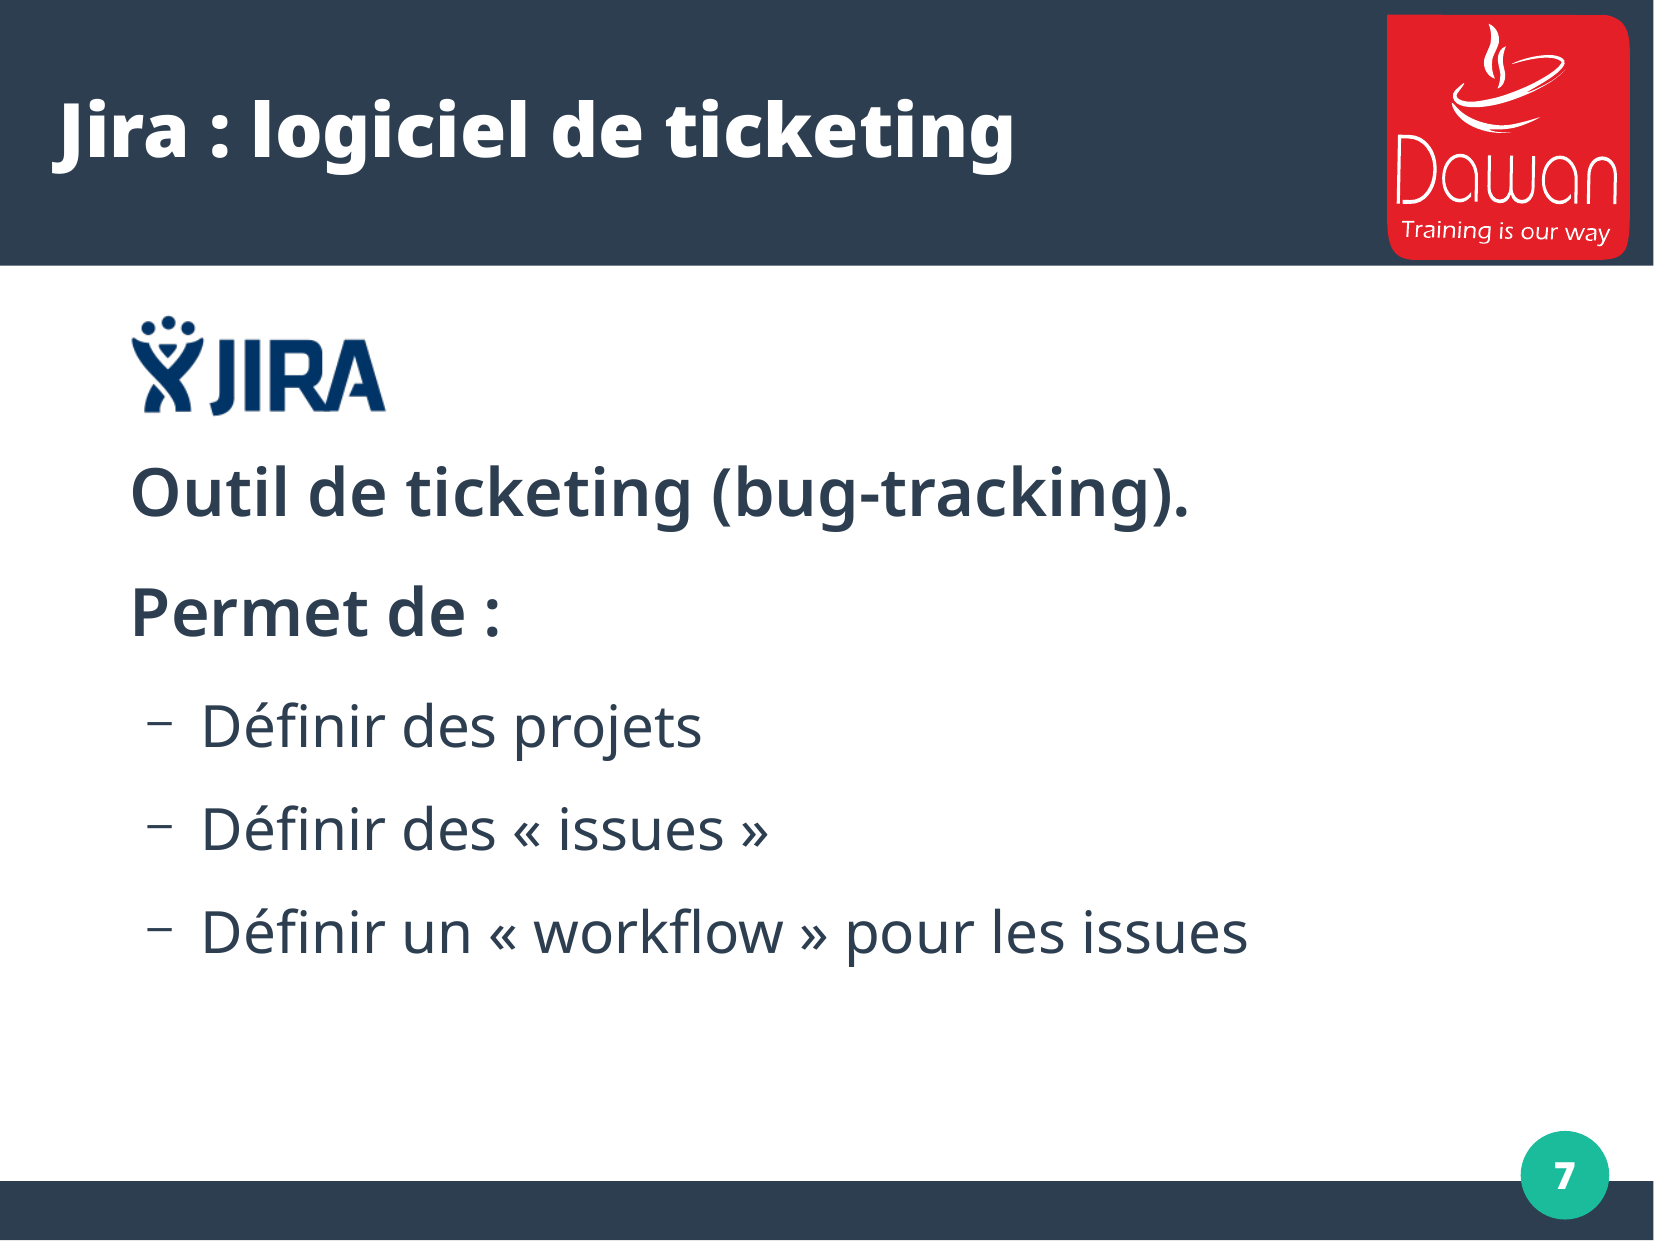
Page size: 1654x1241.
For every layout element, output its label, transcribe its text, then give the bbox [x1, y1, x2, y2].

picture [1387, 14, 1630, 260]
list Outil de ticketing (bug-tracking). Permet de : Définir des projets Définir des « issues » Définir un « workflow » pour les issues [59, 324, 1595, 1152]
picture [118, 295, 400, 437]
title Jira : logiciel de ticketing [59, 49, 1387, 207]
